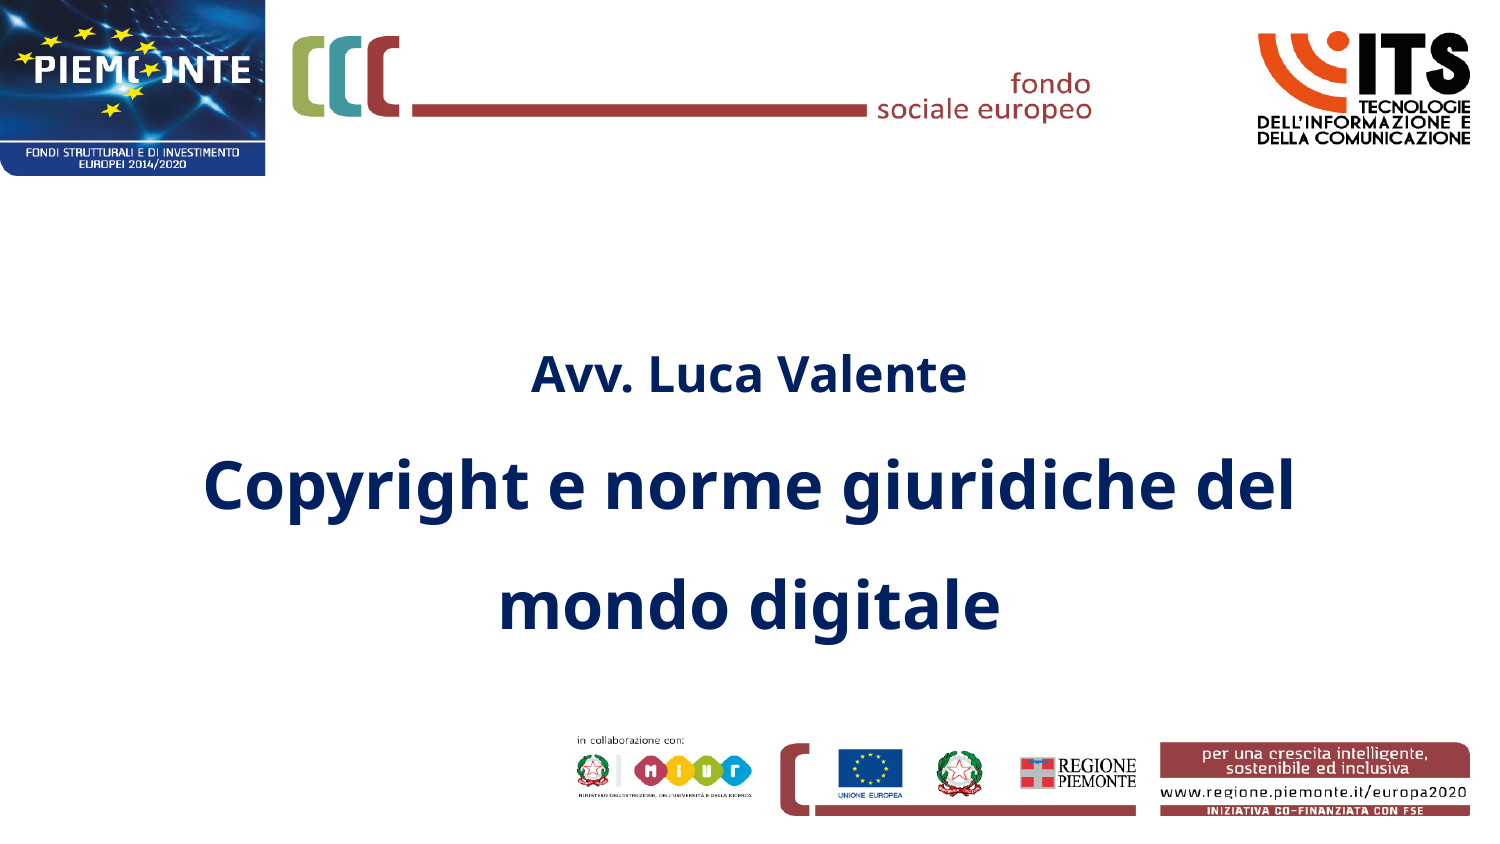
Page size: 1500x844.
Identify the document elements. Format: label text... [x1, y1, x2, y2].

title Avv. Luca Valente Copyright e norme giuridiche del mondo digitale [161, 176, 1339, 739]
picture [0, 0, 1500, 844]
